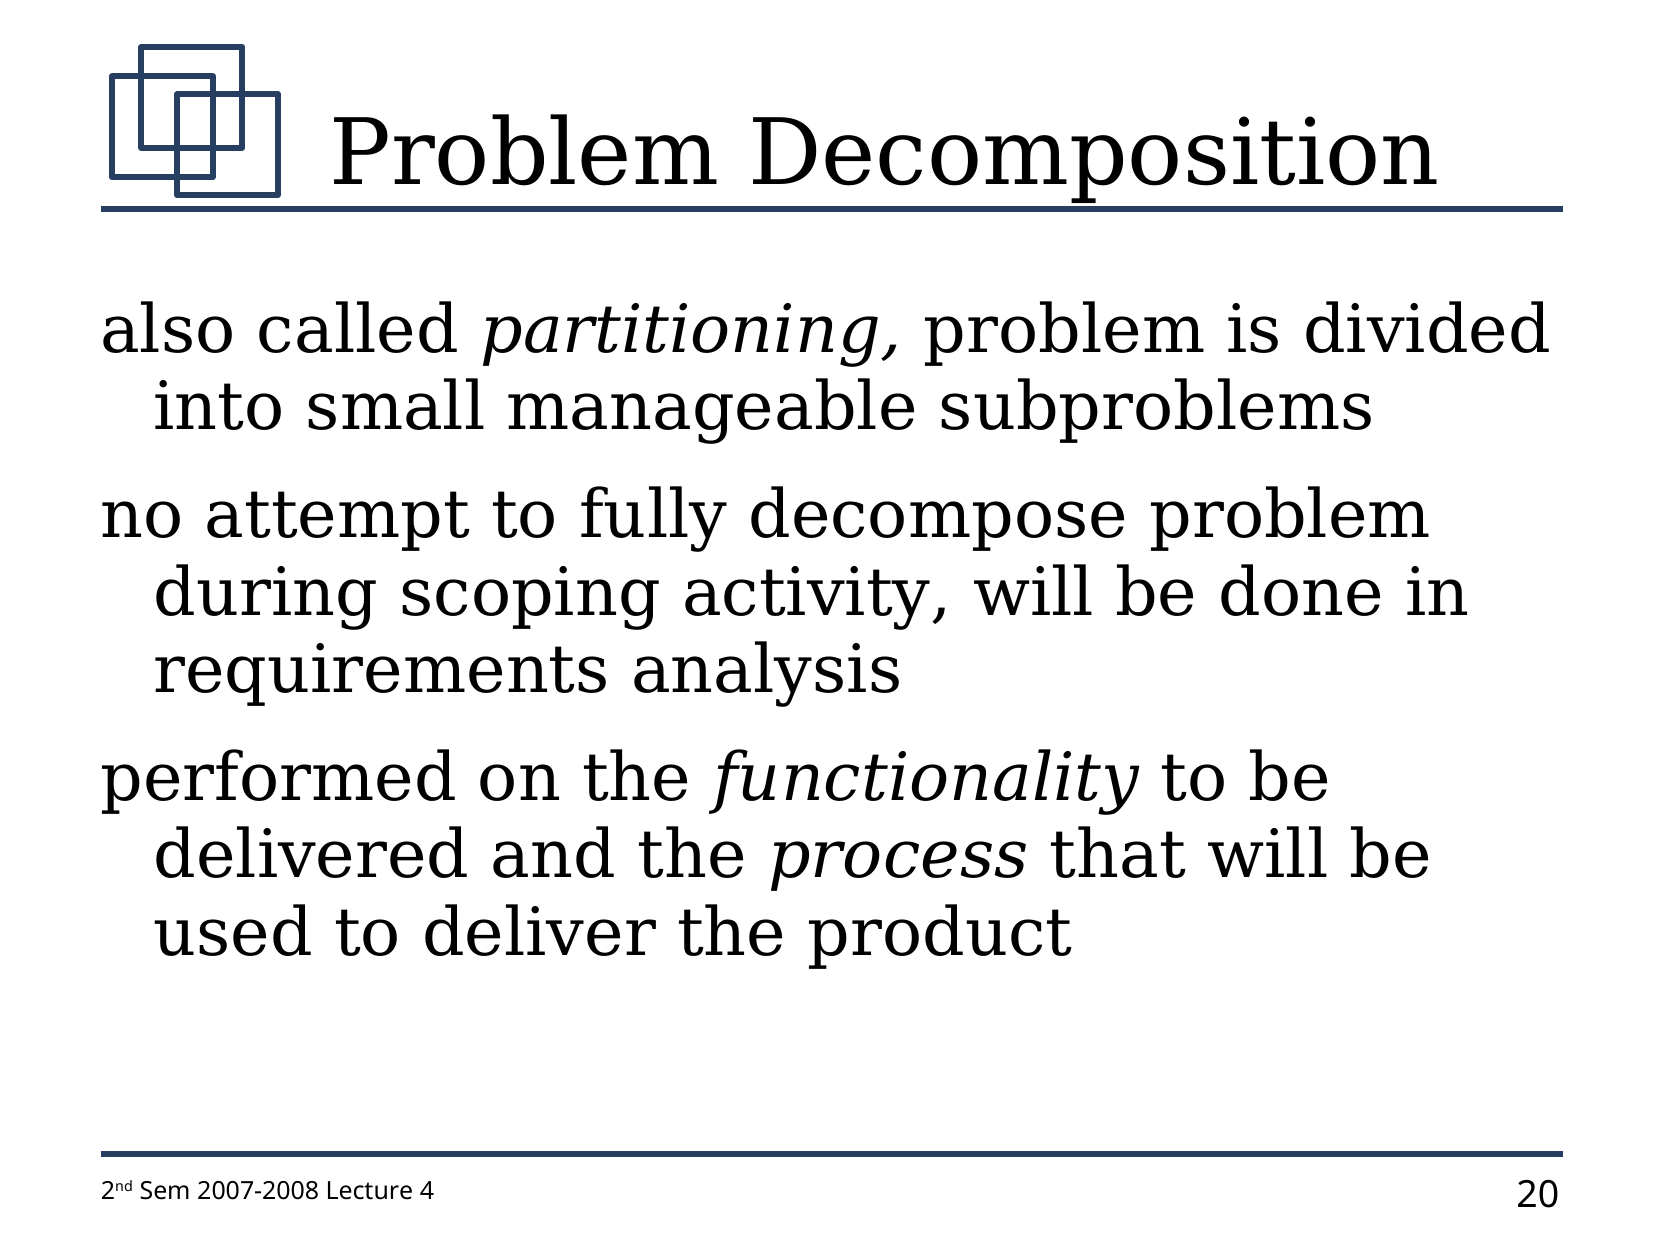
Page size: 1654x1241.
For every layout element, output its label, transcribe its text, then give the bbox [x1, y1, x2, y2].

list also called partitioning, problem is divided into small manageable subproblems no attempt to fully decompose problem during scoping activity, will be done in requirements analysis performed on the functionality to be delivered and the process that will be used to deliver the product [82, 290, 1571, 1109]
title Problem Decomposition [82, 49, 1571, 257]
